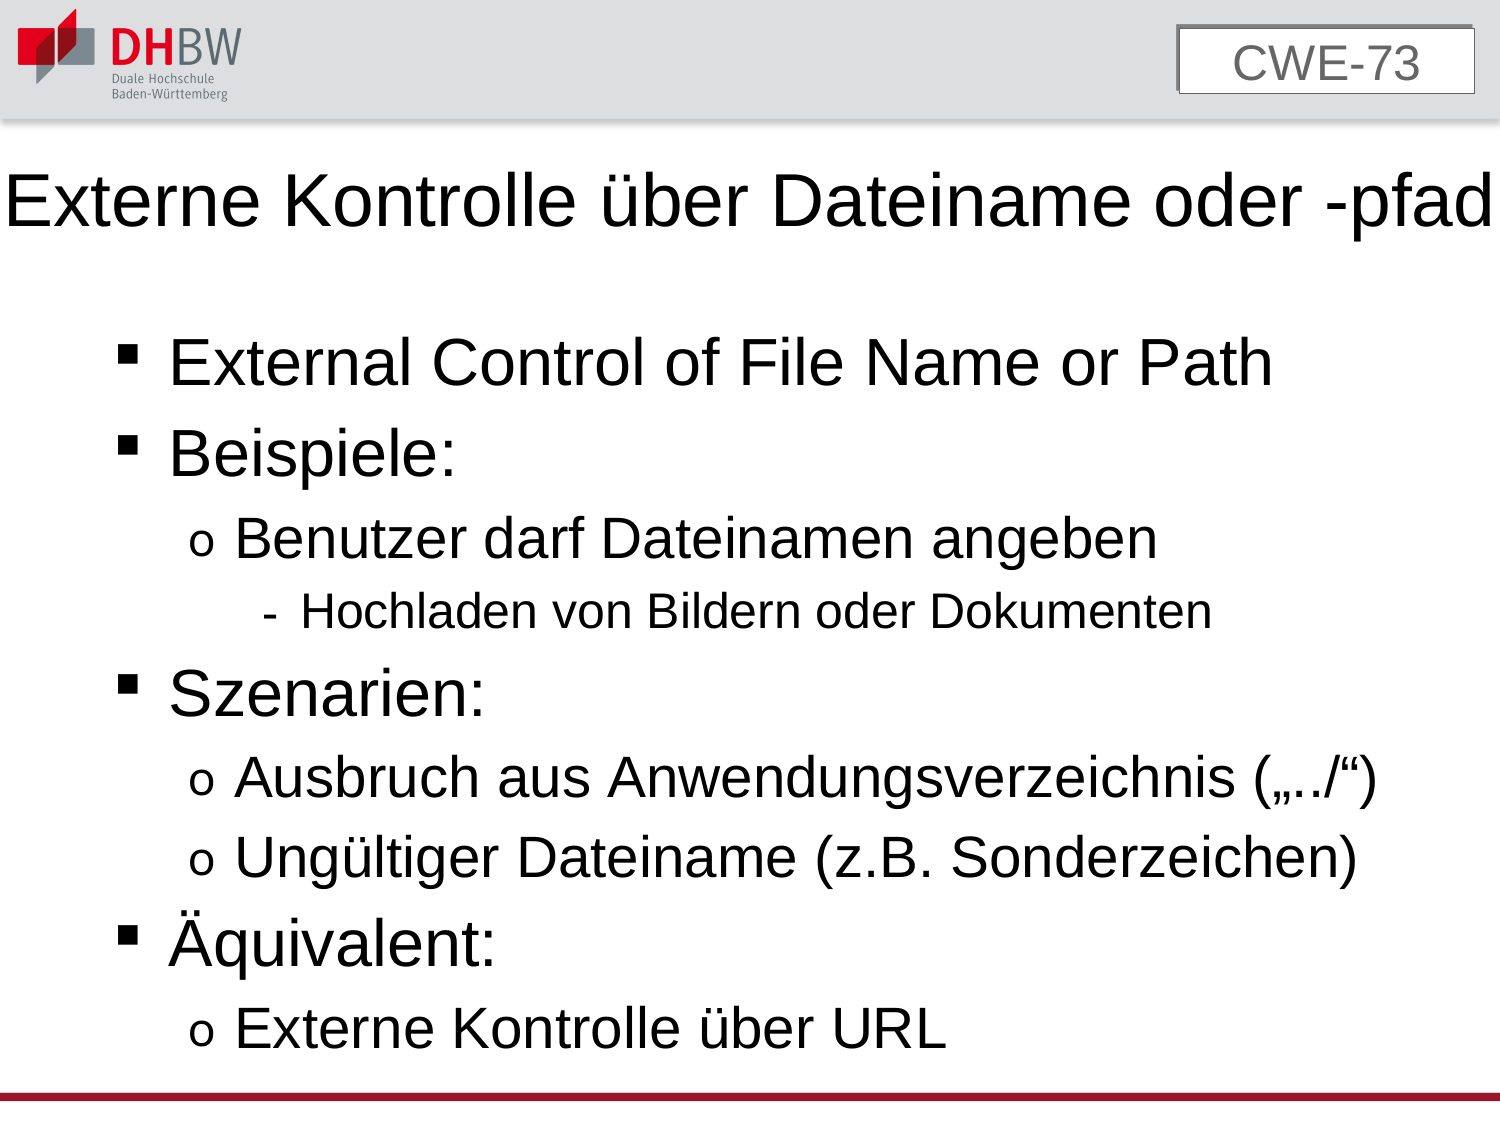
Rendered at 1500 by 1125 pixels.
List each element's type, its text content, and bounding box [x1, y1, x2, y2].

picture [0, 266, 1500, 1121]
list External Control of File Name or Path Beispiele: Benutzer darf Dateinamen angeben Hochladen von Bildern oder Dokumenten Szenarien: Ausbruch aus Anwendungsverzeichnis („../“) Ungültiger Dateiname (z.B. Sonderzeichen) Äquivalent: Externe Kontrolle über URL [112, 324, 1388, 1061]
title Externe Kontrolle über Dateiname oder -pfad [0, 134, 1500, 266]
text_box CWE-73 [1179, 28, 1475, 94]
picture [0, 0, 1500, 134]
